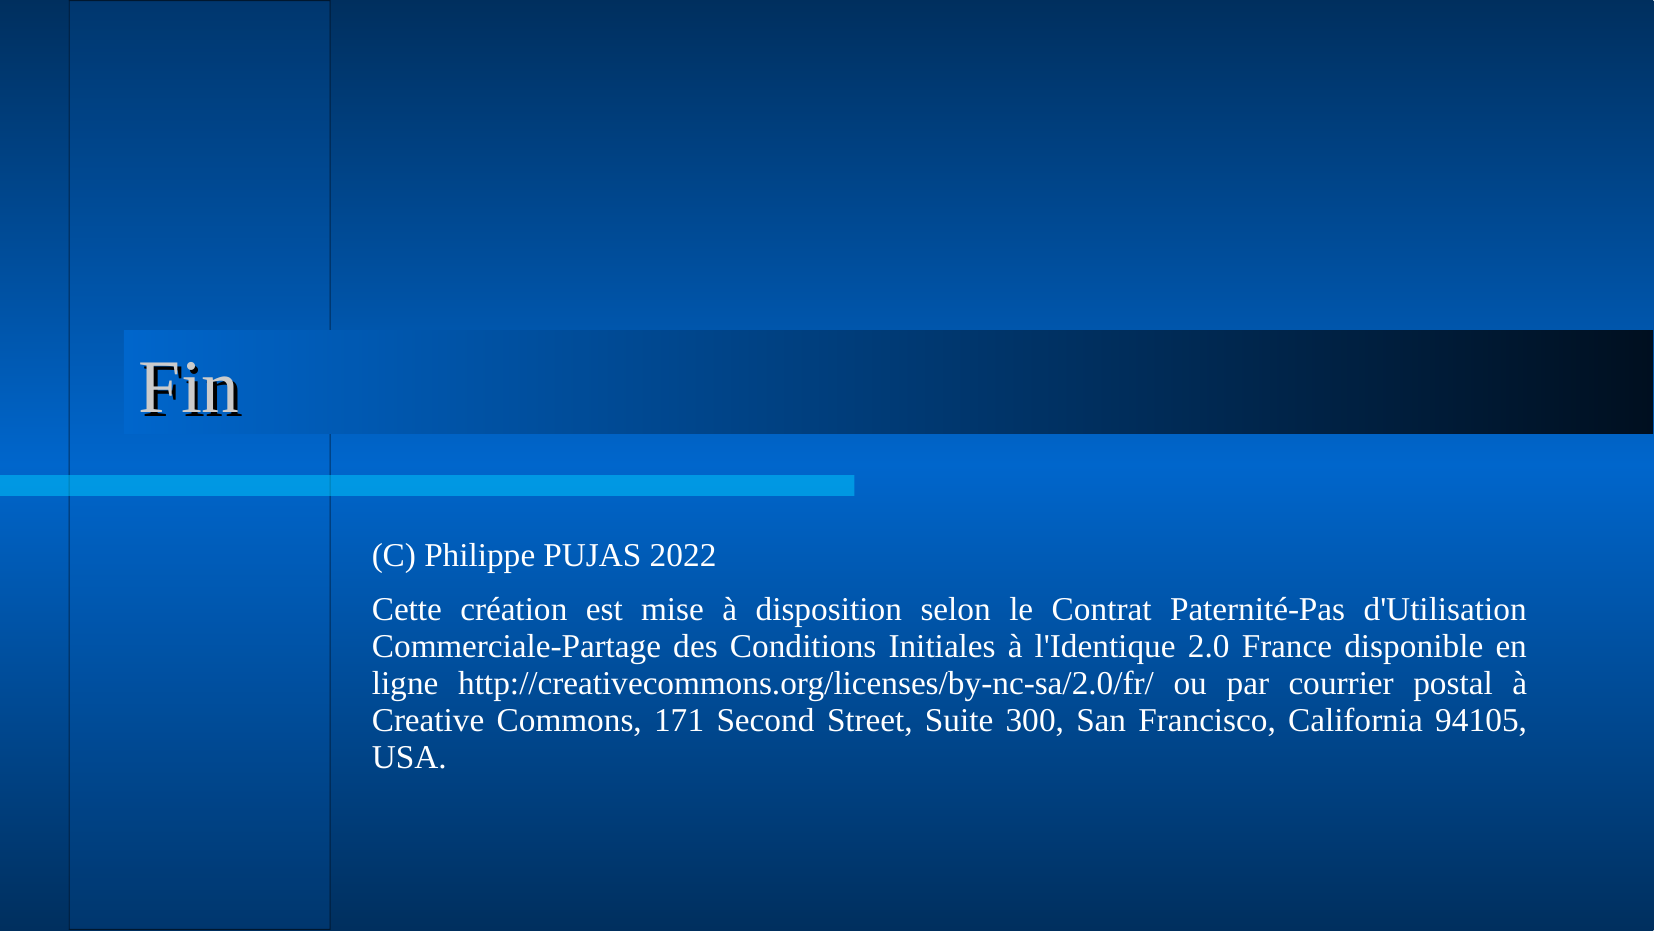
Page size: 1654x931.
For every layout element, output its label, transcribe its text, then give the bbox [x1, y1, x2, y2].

title Fin [123, 139, 1530, 636]
subtitle (C) Philippe PUJAS 2022 Cette création est mise à disposition selon le Contrat Paternité-Pas d'Utilisation Commerciale-Partage des Conditions Initiales à l'Identique 2.0 France disponible en ligne http://creativecommons.org/licenses/by-nc-sa/2.0/fr/ ou par courrier postal à Creative Commons, 171 Second Street, Suite 300, San Francisco, California 94105, USA. [371, 518, 1530, 848]
